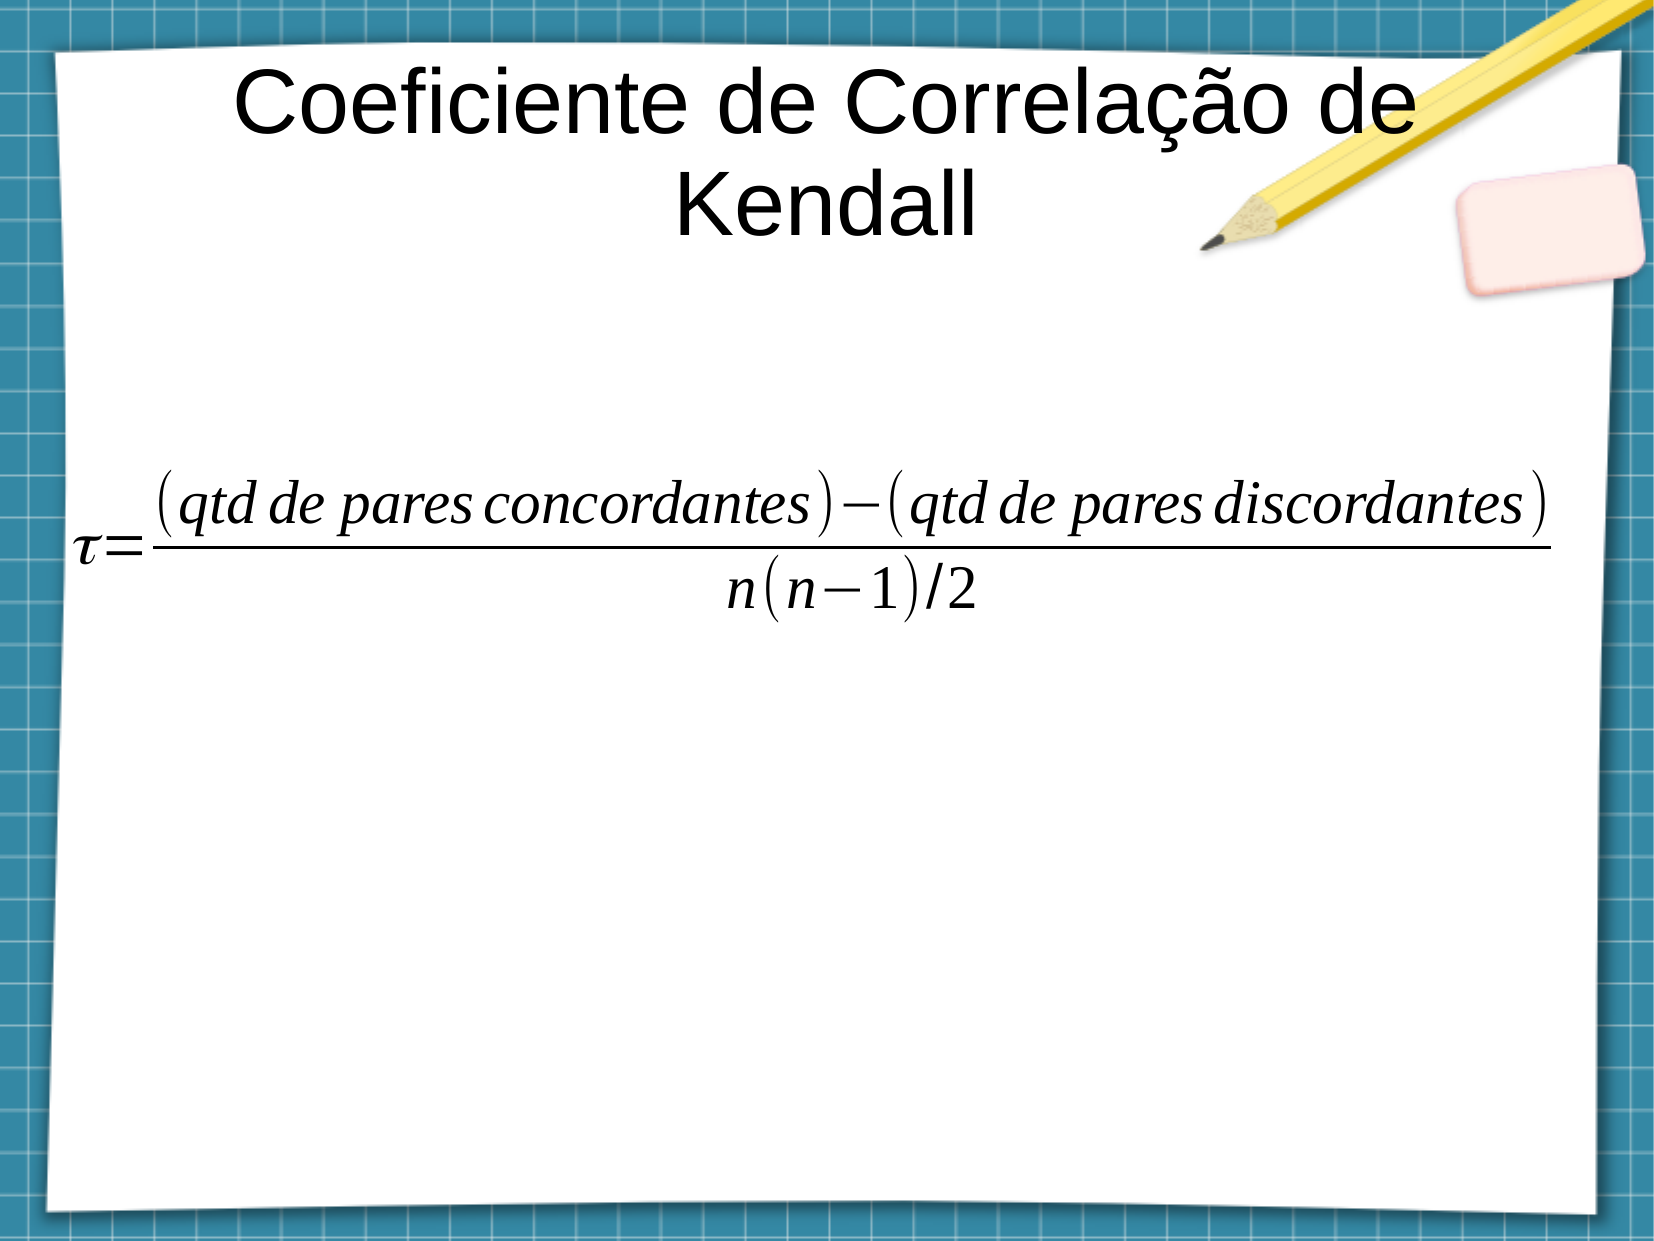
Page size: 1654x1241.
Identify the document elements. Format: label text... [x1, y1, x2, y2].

chart [59, 467, 1561, 626]
title Coeficiente de Correlação de Kendall [82, 49, 1571, 257]
picture [0, 0, 1654, 1241]
